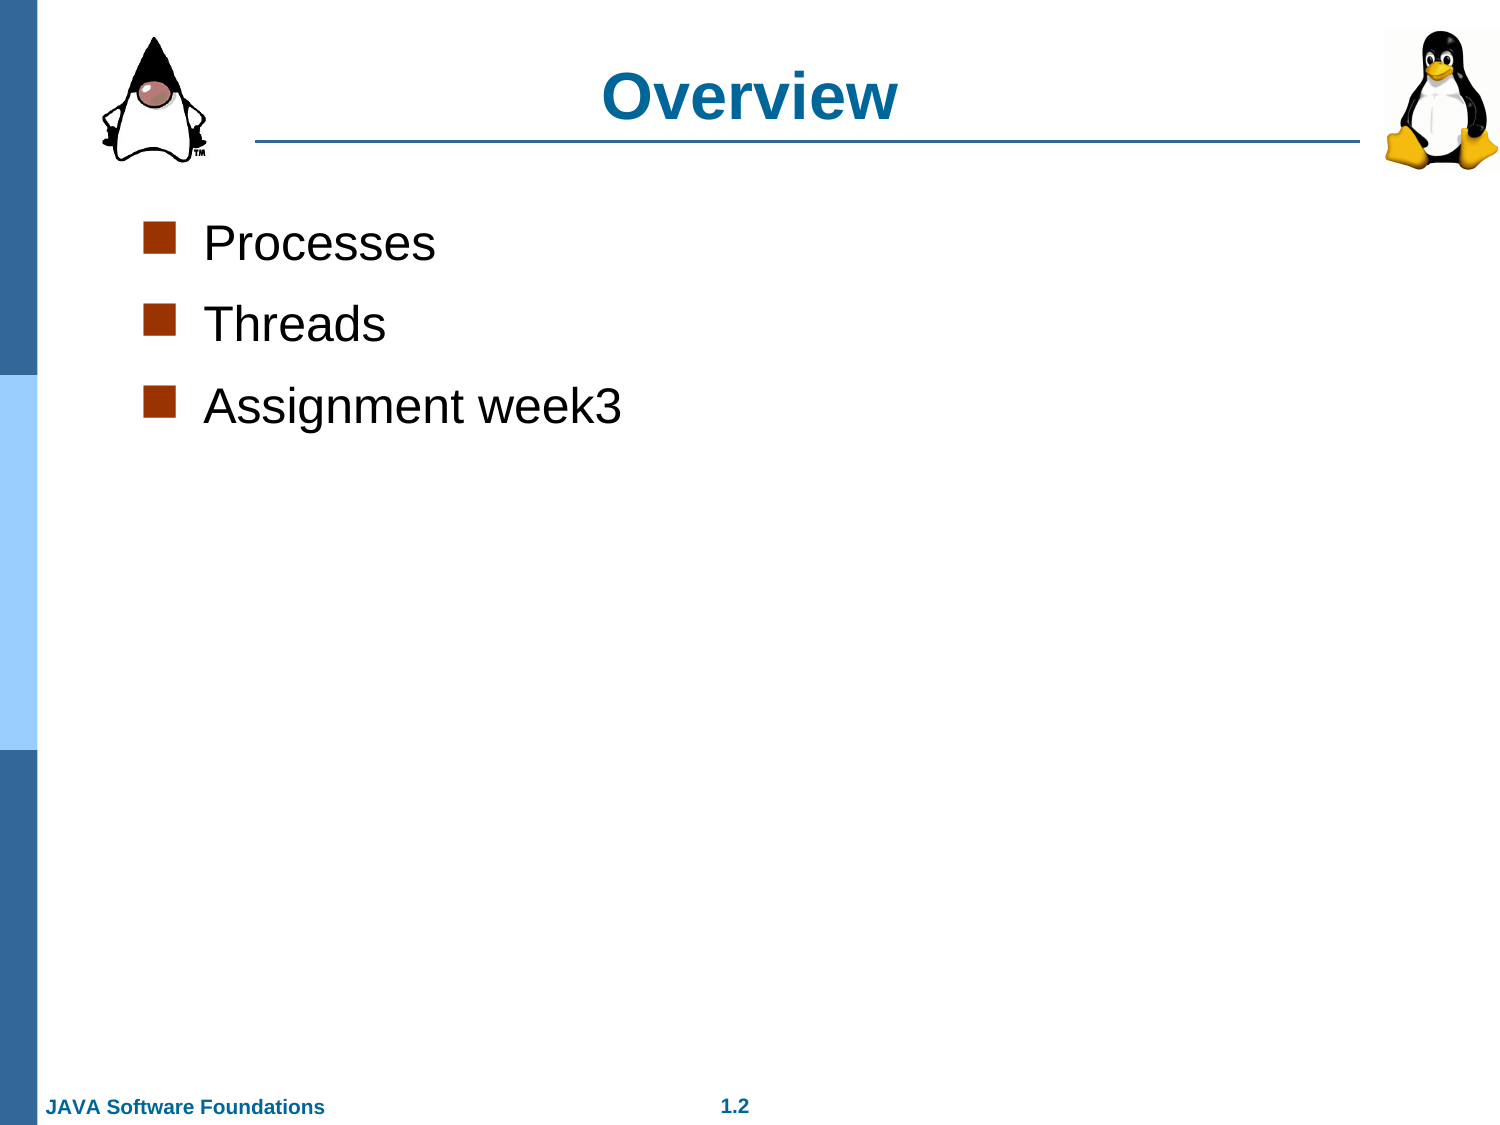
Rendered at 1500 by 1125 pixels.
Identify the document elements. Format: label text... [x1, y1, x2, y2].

picture [1383, 28, 1500, 173]
picture [54, 0, 255, 200]
title Overview [75, 44, 1426, 141]
list Processes Threads Assignment week3 [132, 202, 1483, 1041]
